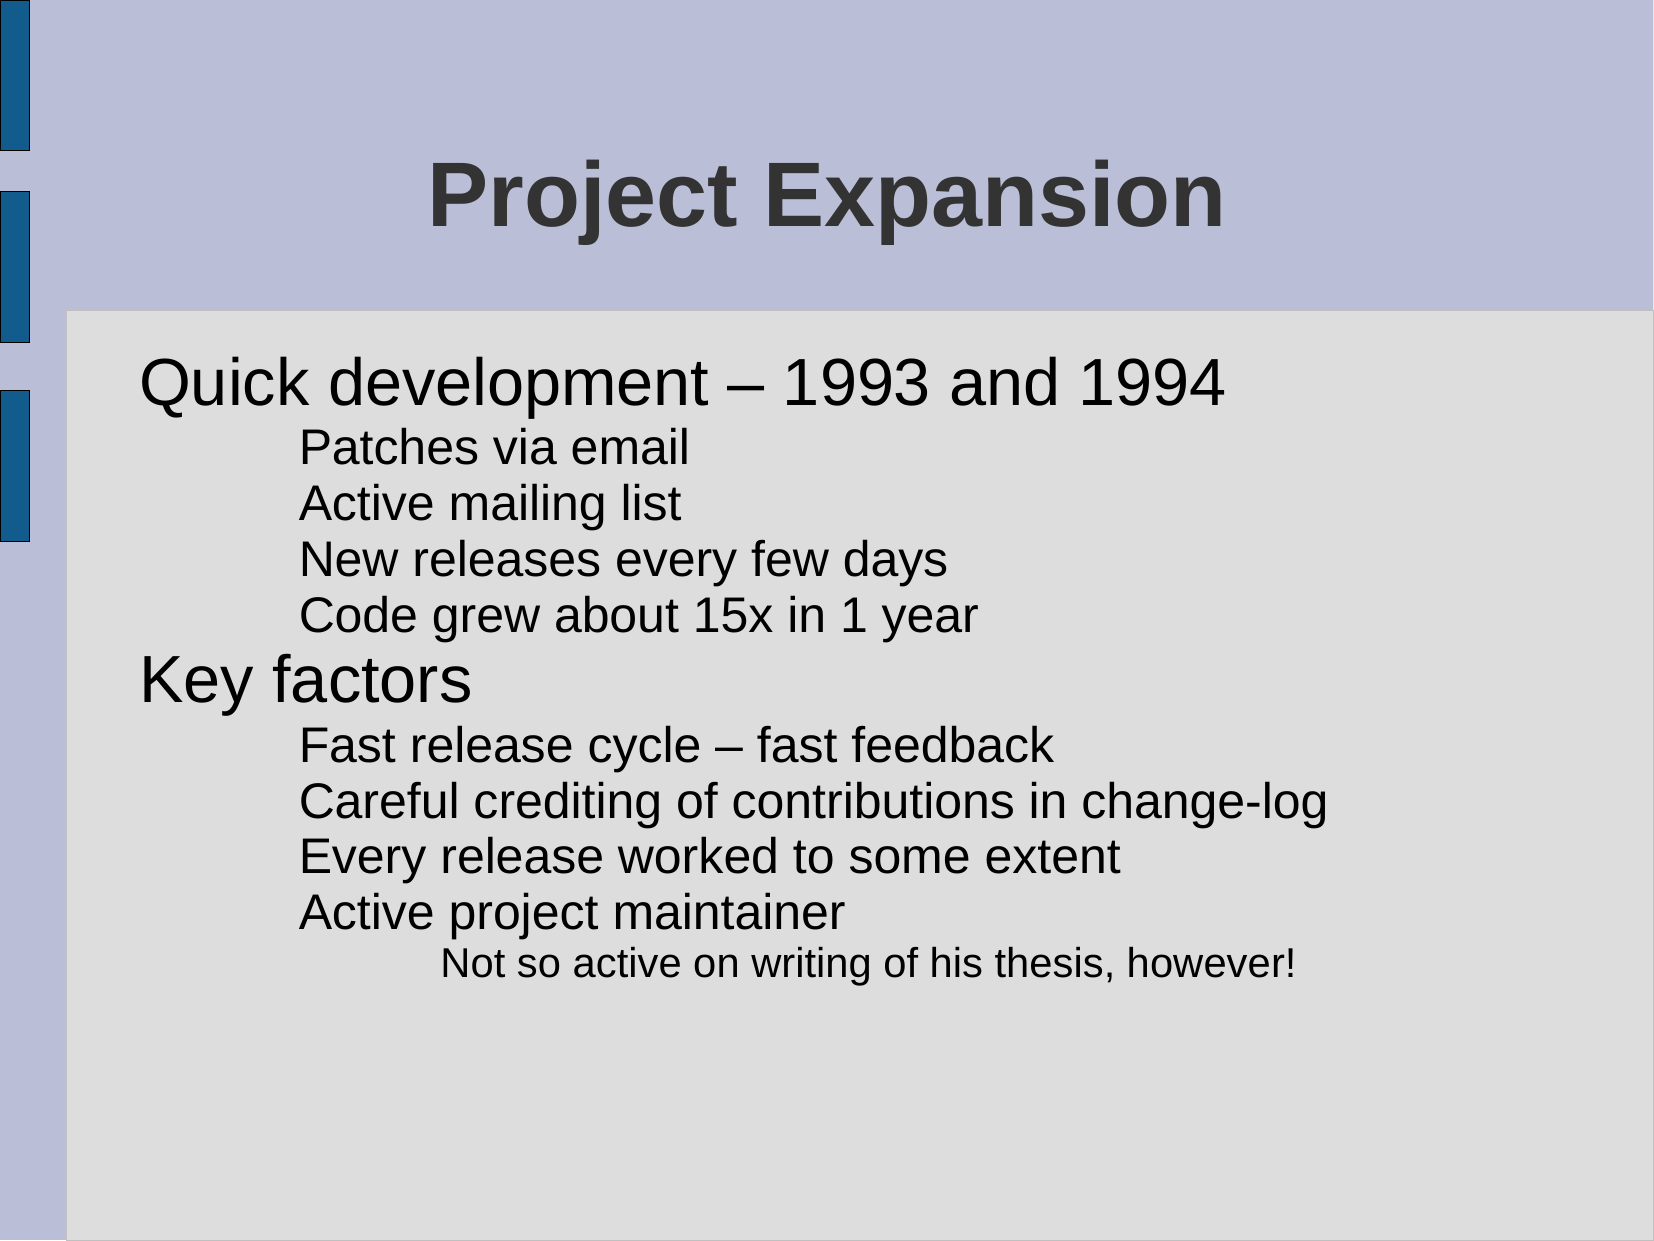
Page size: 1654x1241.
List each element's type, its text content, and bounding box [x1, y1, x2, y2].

list Quick development – 1993 and 1994 Patches via email Active mailing list New releases every few days Code grew about 15x in 1 year Key factors Fast release cycle – fast feedback Careful crediting of contributions in change-log Every release worked to some extent Active project maintainer Not so active on writing of his thesis, however! [121, 344, 1534, 1112]
title Project Expansion [121, 98, 1534, 291]
